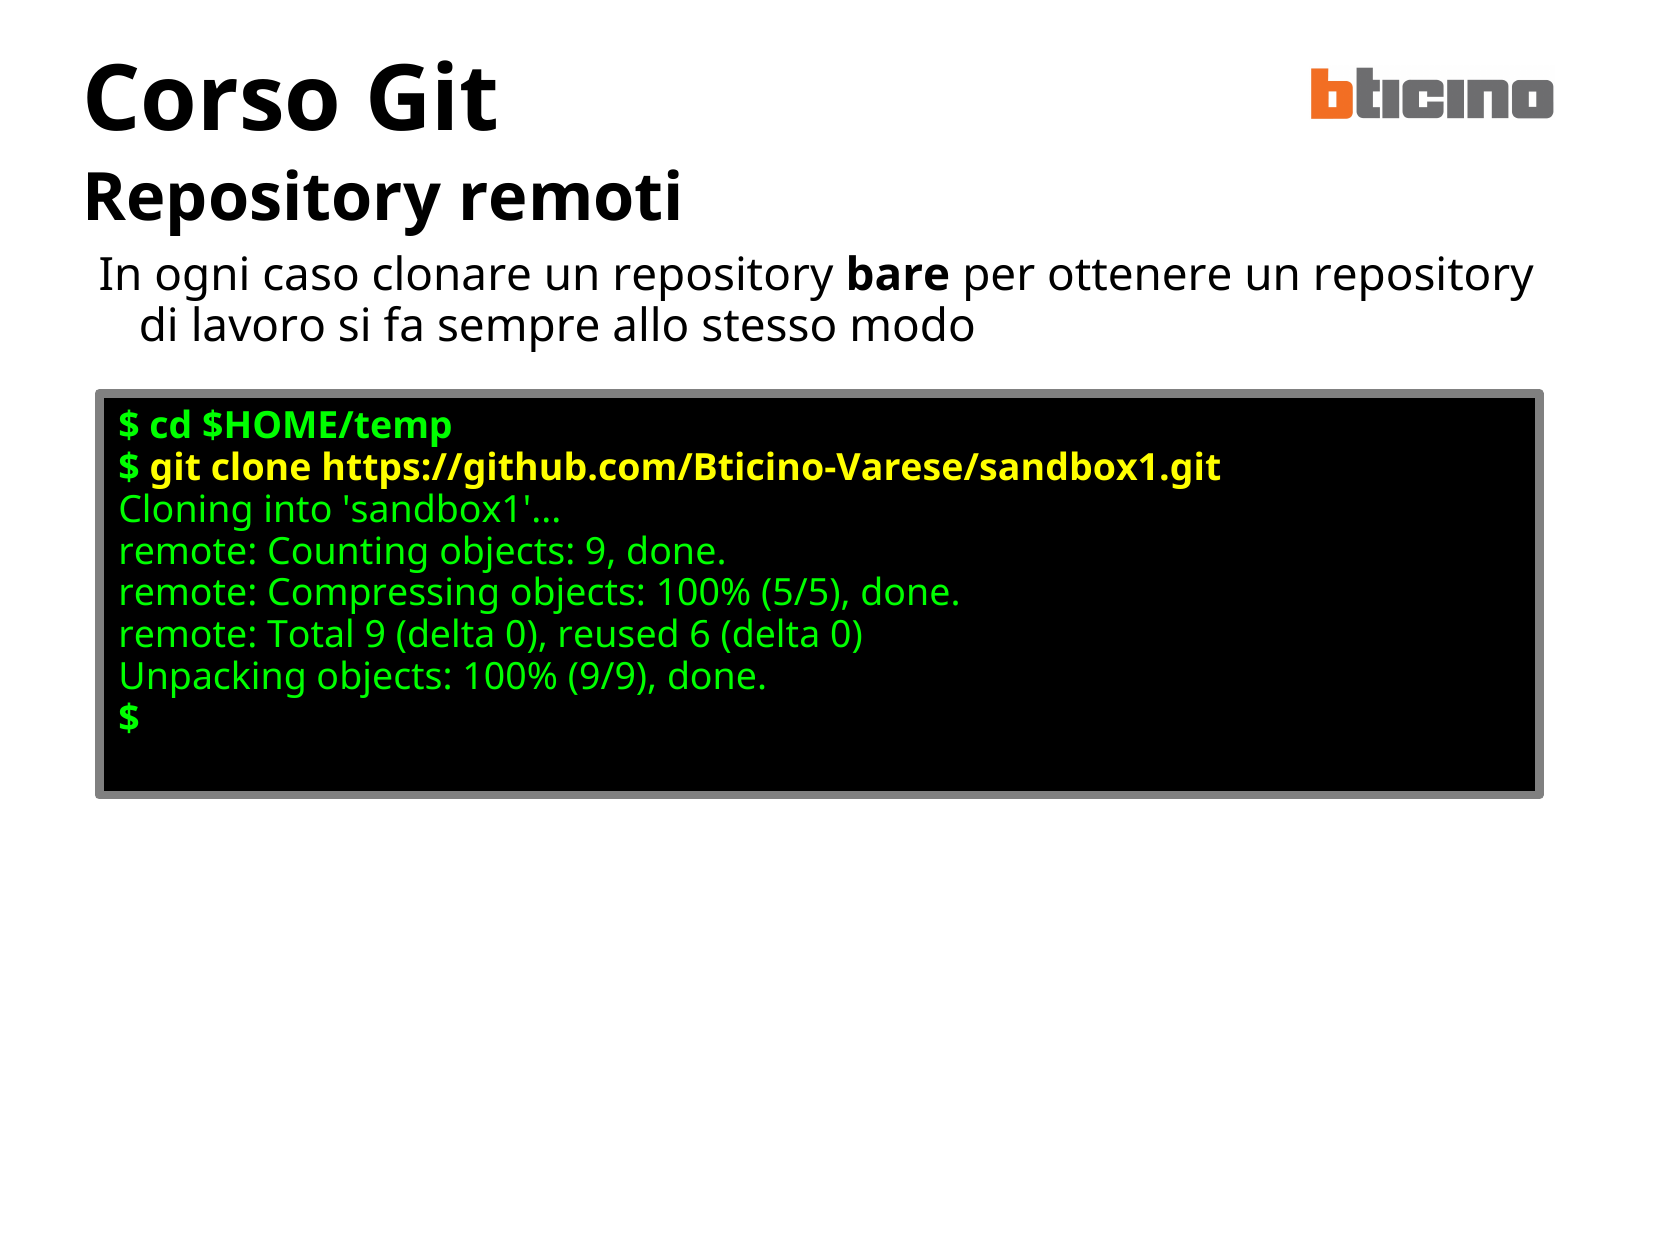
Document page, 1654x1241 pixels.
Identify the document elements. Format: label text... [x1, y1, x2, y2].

list Repository remoti [82, 156, 1561, 244]
list In ogni caso clonare un repository bare per ottenere un repository di lavoro si fa sempre allo stesso modo [82, 244, 1561, 376]
text_box $ cd $HOME/temp $ git clone https://github.com/Bticino-Varese/sandbox1.git Cloning into 'sandbox1'... remote: Counting objects: 9, done. remote: Compressing objects: 100% (5/5), done. remote: Total 9 (delta 0), reused 6 (delta 0) Unpacking objects: 100% (9/9), done. $ [99, 393, 1540, 796]
title Corso Git [82, 48, 1570, 151]
